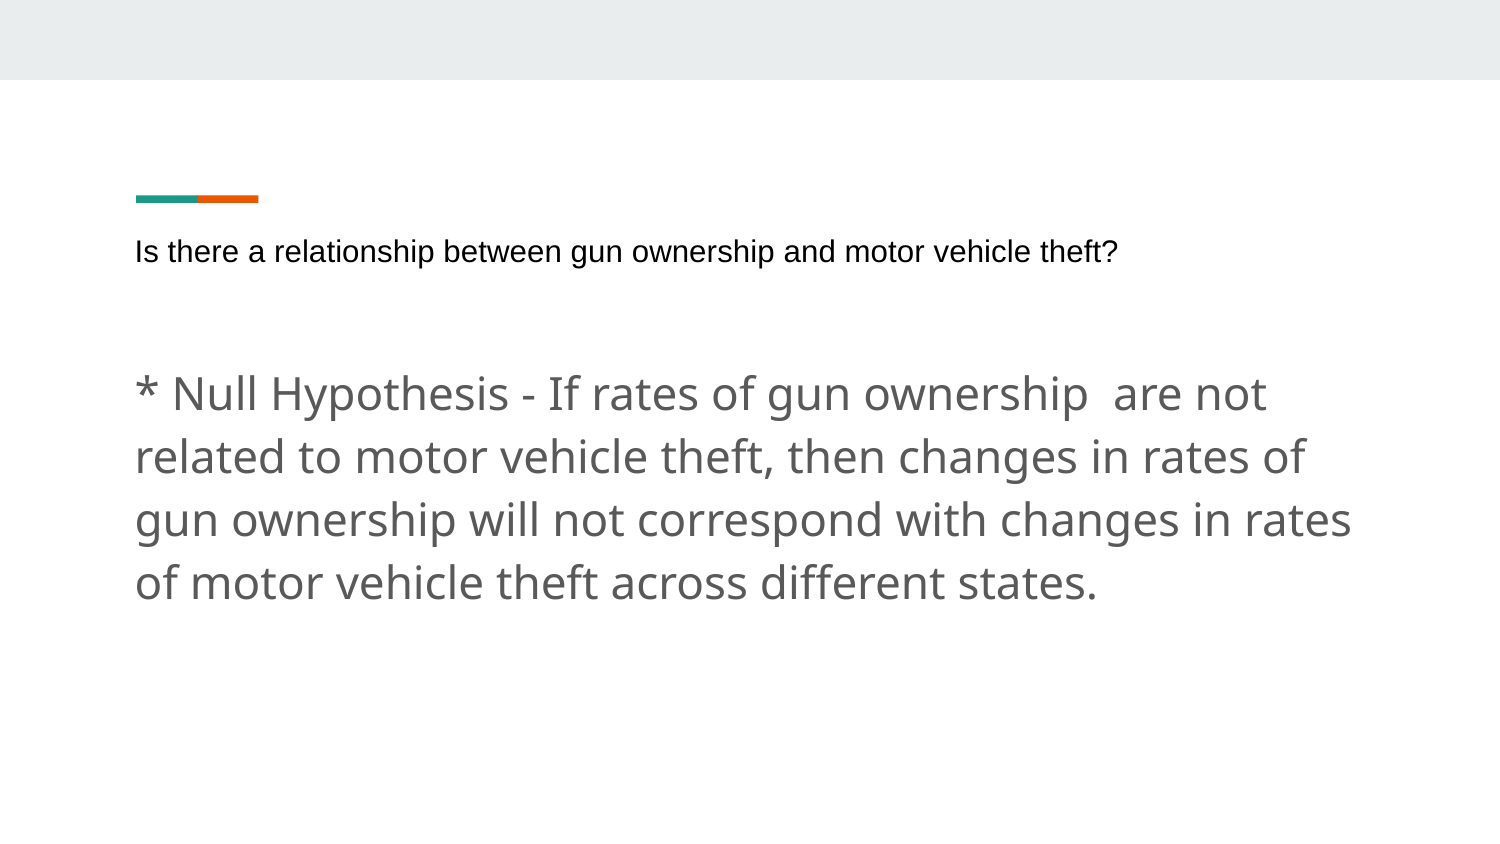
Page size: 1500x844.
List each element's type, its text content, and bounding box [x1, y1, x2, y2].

list * Null Hypothesis - If rates of gun ownership are not related to motor vehicle theft, then changes in rates of gun ownership will not correspond with changes in rates of motor vehicle theft across different states. [119, 341, 1381, 712]
title Is there a relationship between gun ownership and motor vehicle theft? [119, 216, 1381, 305]
